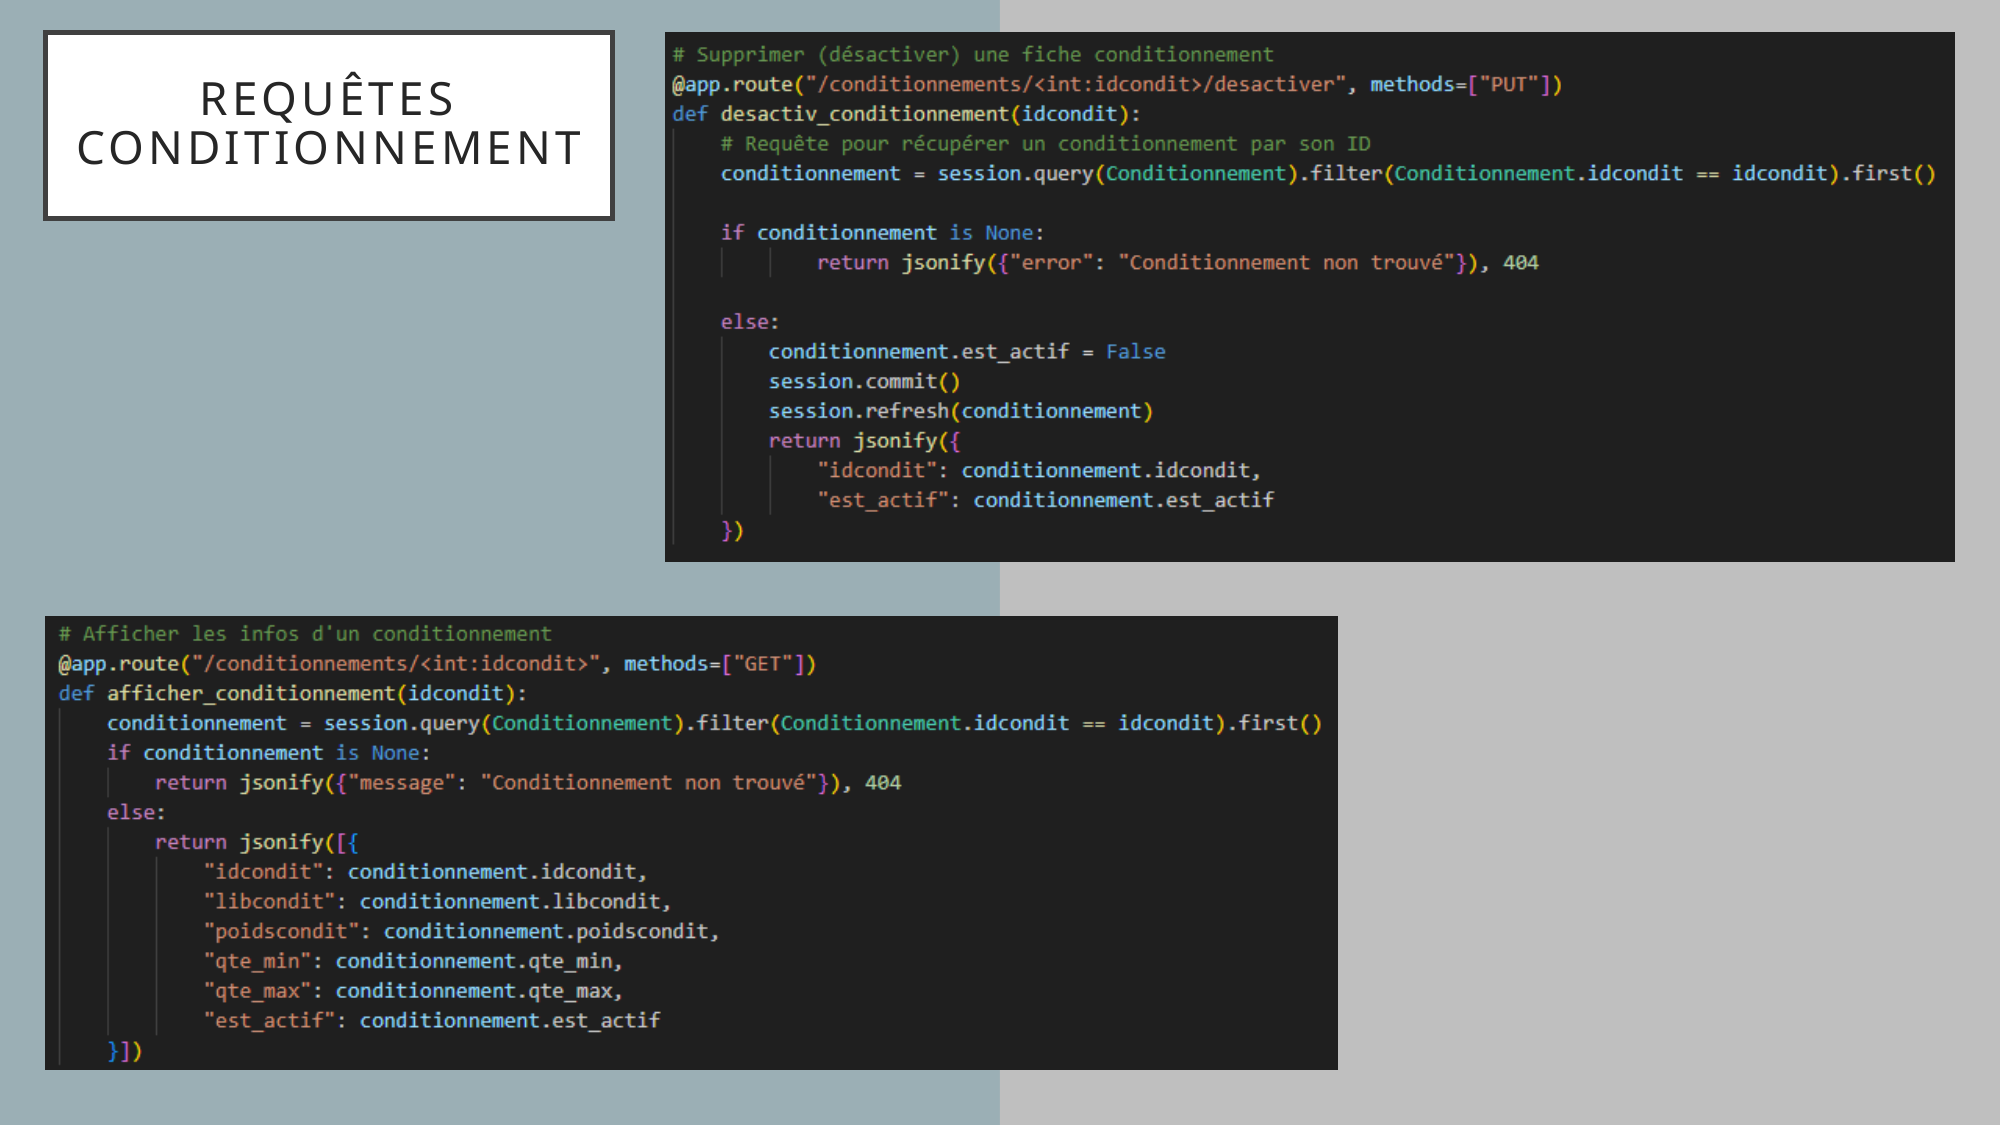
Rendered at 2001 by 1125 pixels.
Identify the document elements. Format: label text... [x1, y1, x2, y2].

picture [45, 0, 2000, 1125]
title Requêtes CONDITIONNEMENT [45, 32, 613, 219]
